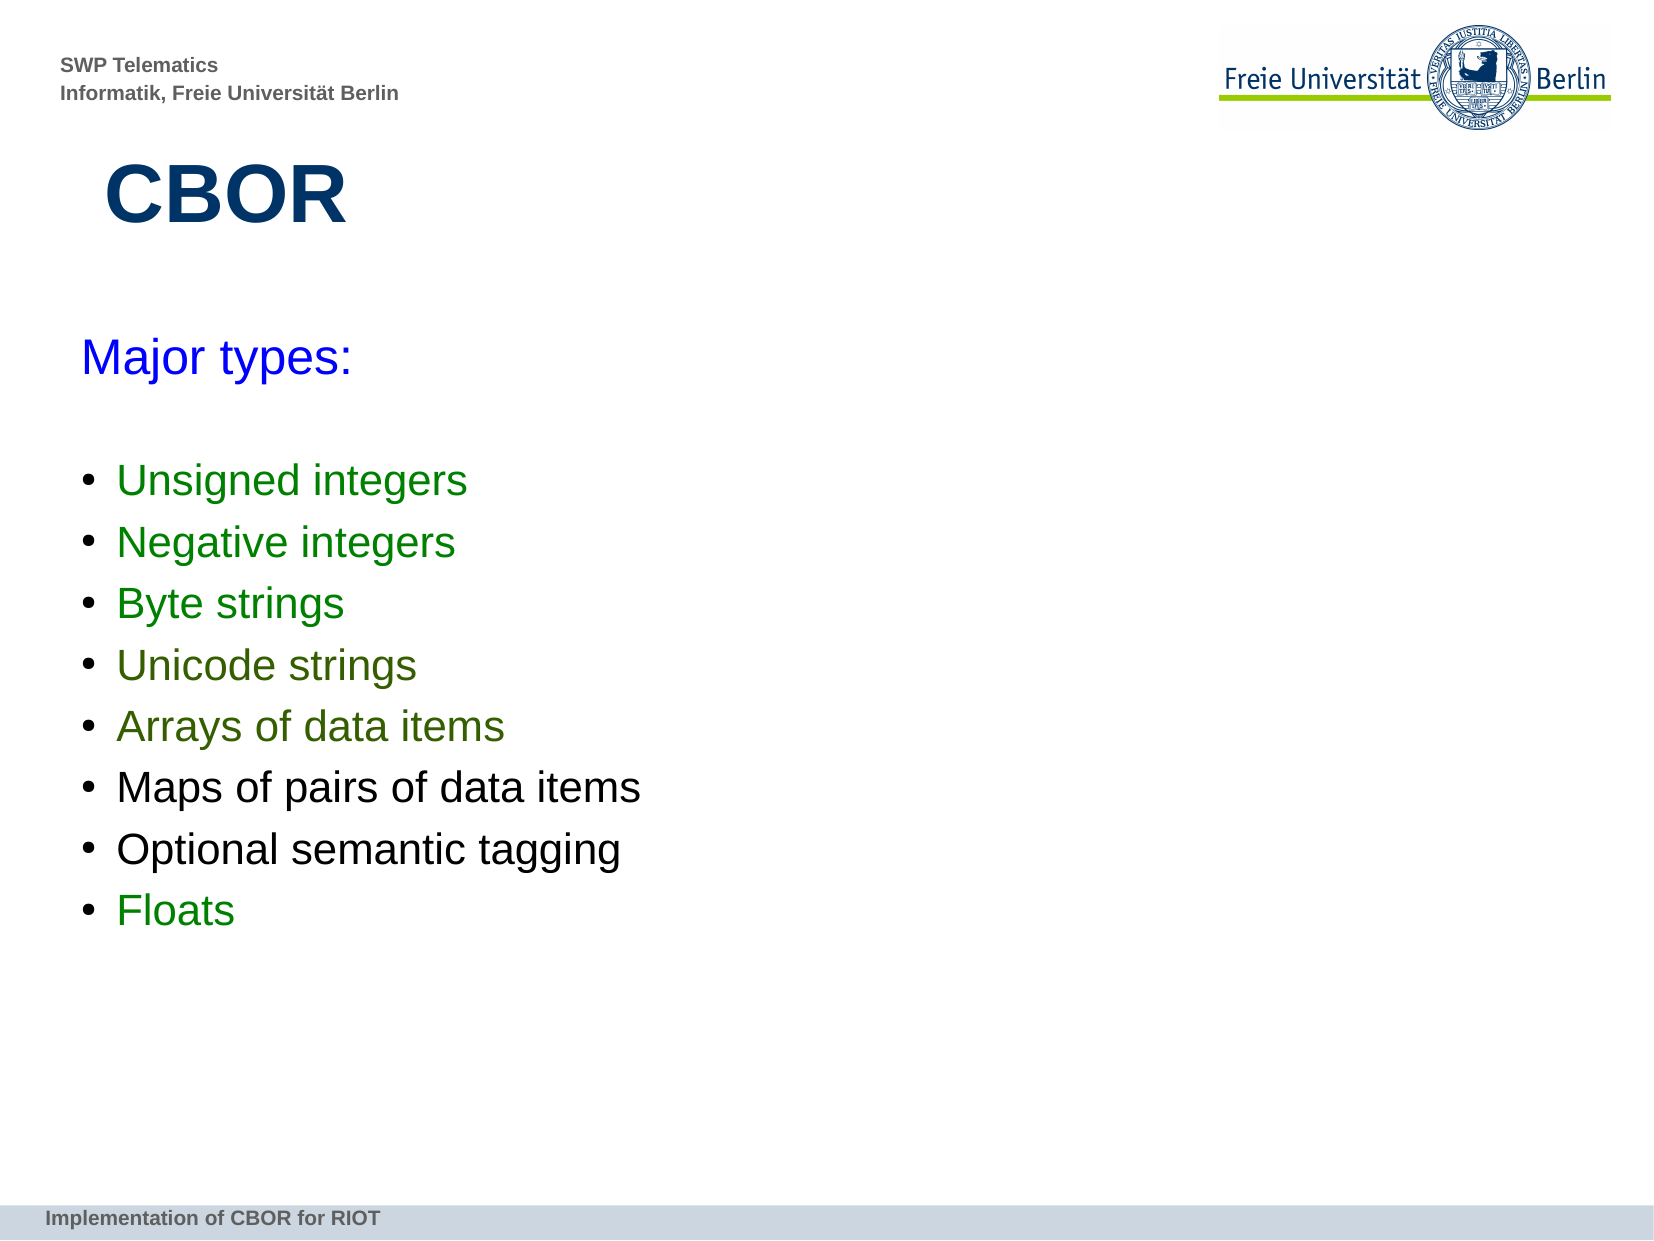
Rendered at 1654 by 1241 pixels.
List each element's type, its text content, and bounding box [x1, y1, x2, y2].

title CBOR [45, 147, 1609, 260]
picture [1219, 25, 1611, 130]
list Major types: Unsigned integers Negative integers Byte strings Unicode strings Arrays of data items Maps of pairs of data items Optional semantic tagging Floats [45, 270, 1609, 1126]
